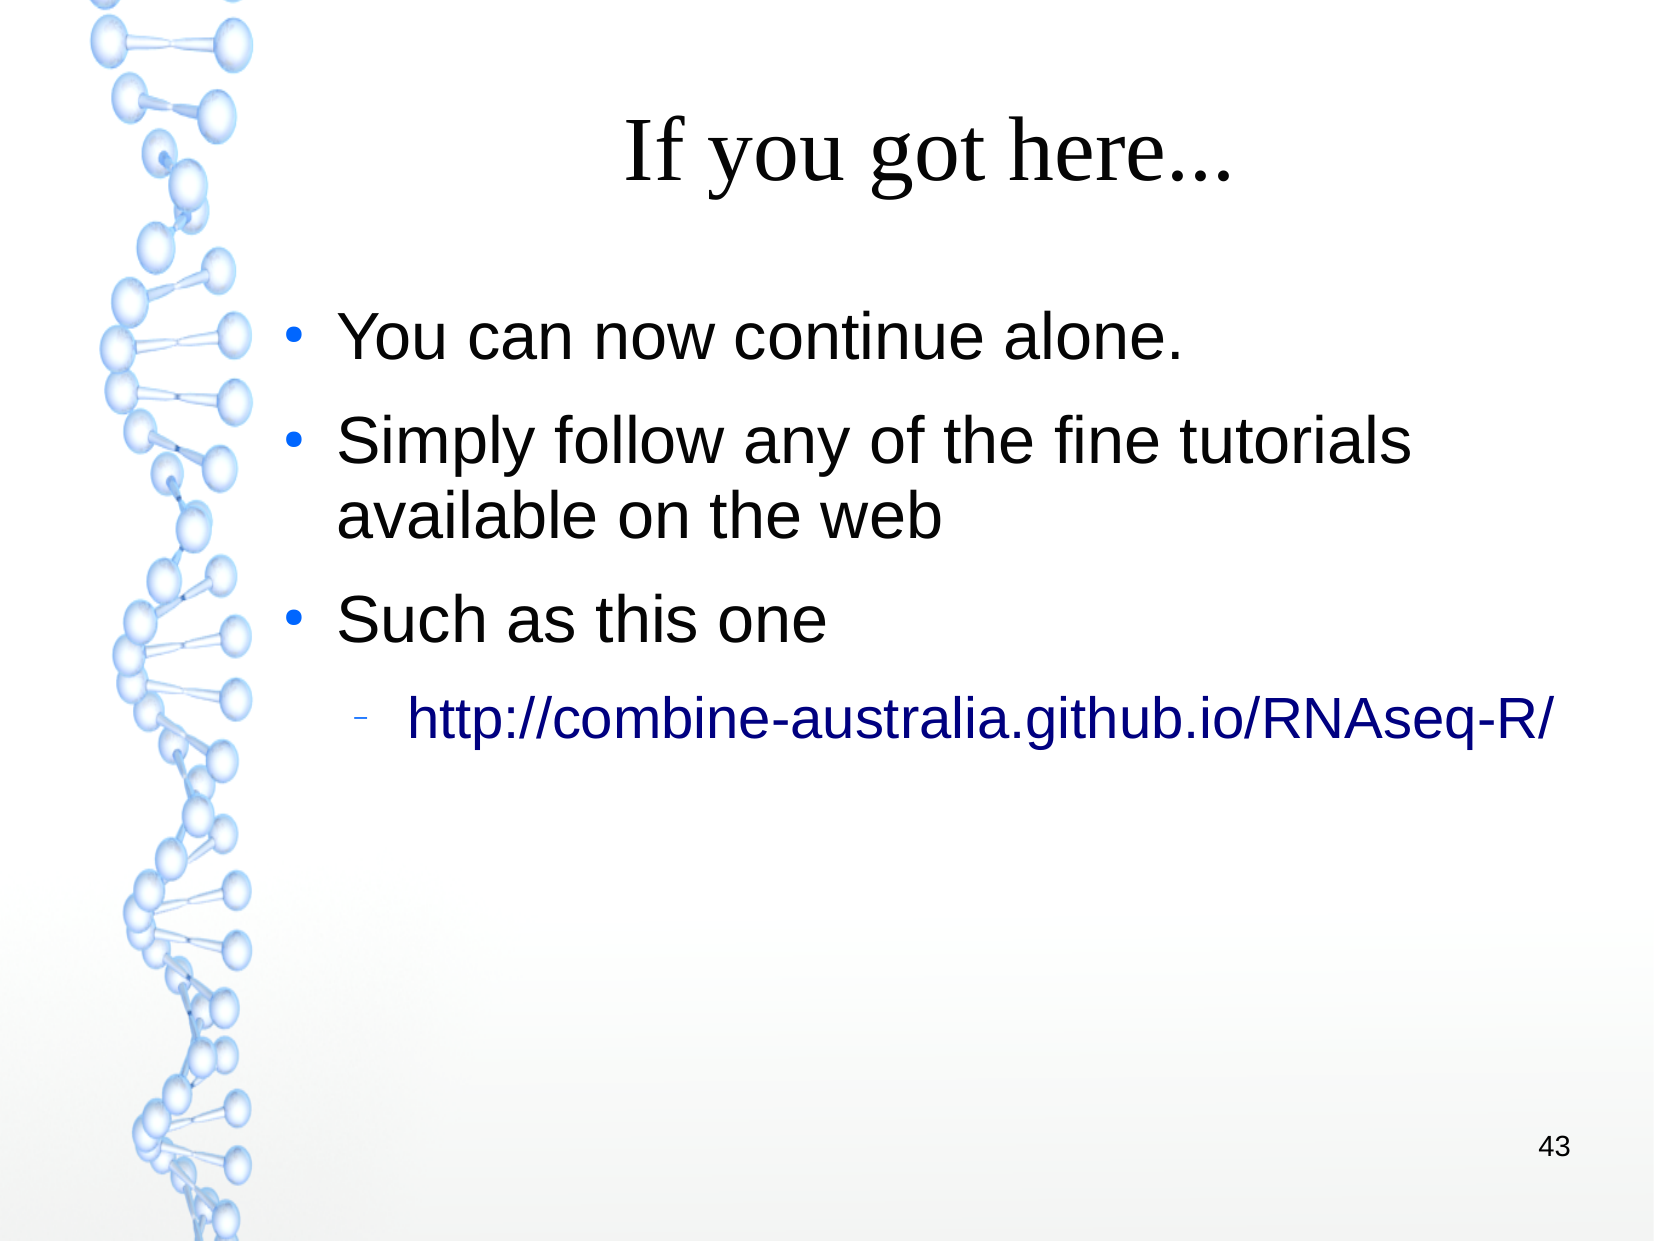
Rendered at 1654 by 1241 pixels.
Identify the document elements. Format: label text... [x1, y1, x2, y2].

title If you got here... [265, 47, 1595, 252]
list You can now continue alone. Simply follow any of the fine tutorials available on the web Such as this one http://combine-australia.github.io/RNAseq-R/ [265, 299, 1595, 1019]
picture [0, 0, 1654, 1241]
